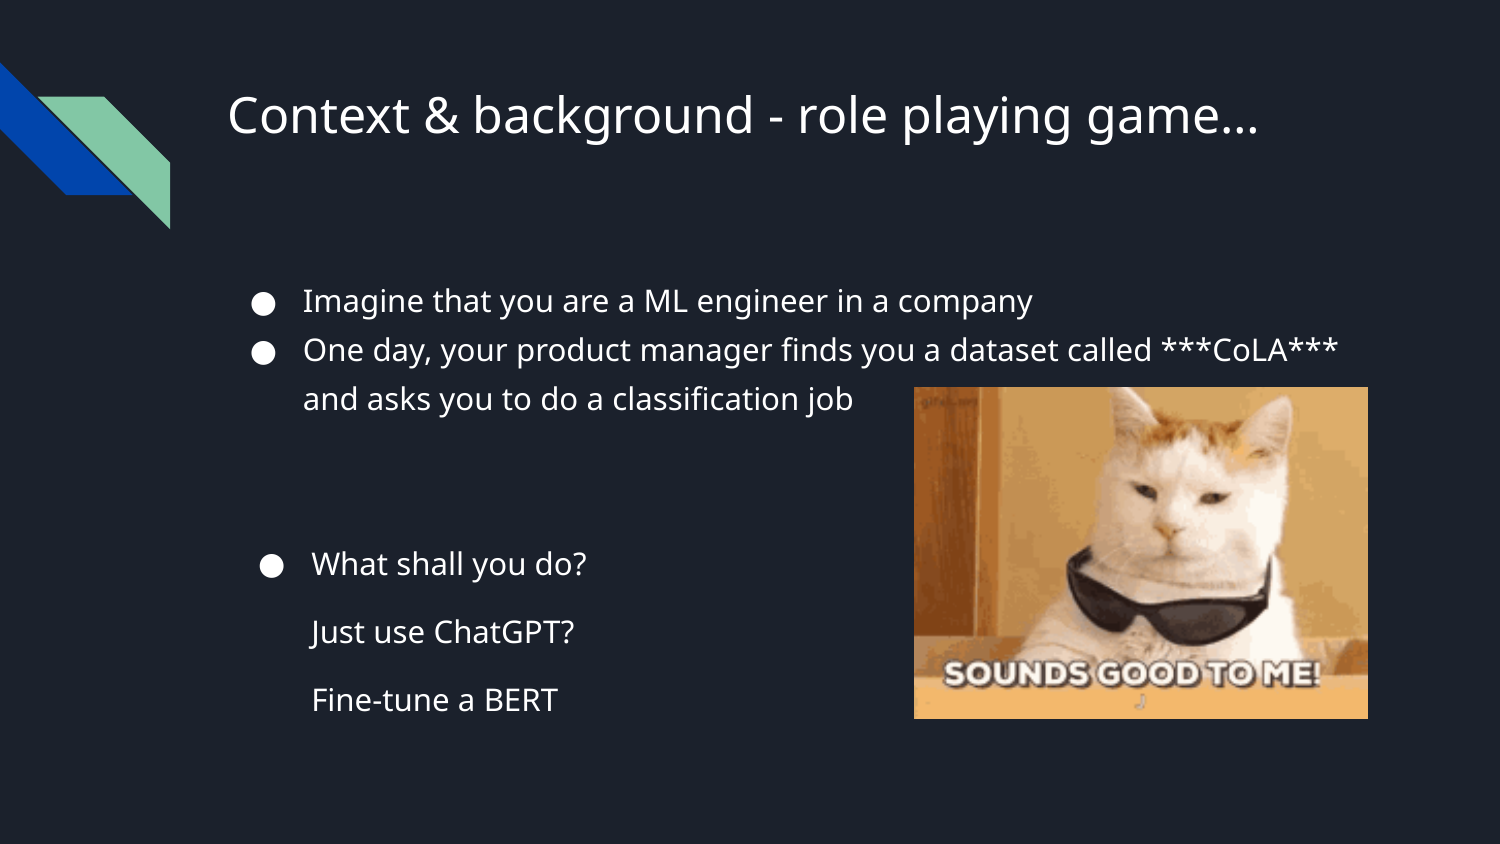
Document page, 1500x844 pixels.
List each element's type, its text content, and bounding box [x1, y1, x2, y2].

picture [914, 387, 1368, 719]
text_box What shall you do? Just use ChatGPT? Fine-tune a BERT [221, 523, 905, 759]
list Imagine that you are a ML engineer in a company One day, your product manager finds you a dataset called ***CoLA*** and asks you to do a classification job [212, 257, 1368, 479]
title Context & background - role playing game… [212, 64, 1368, 215]
